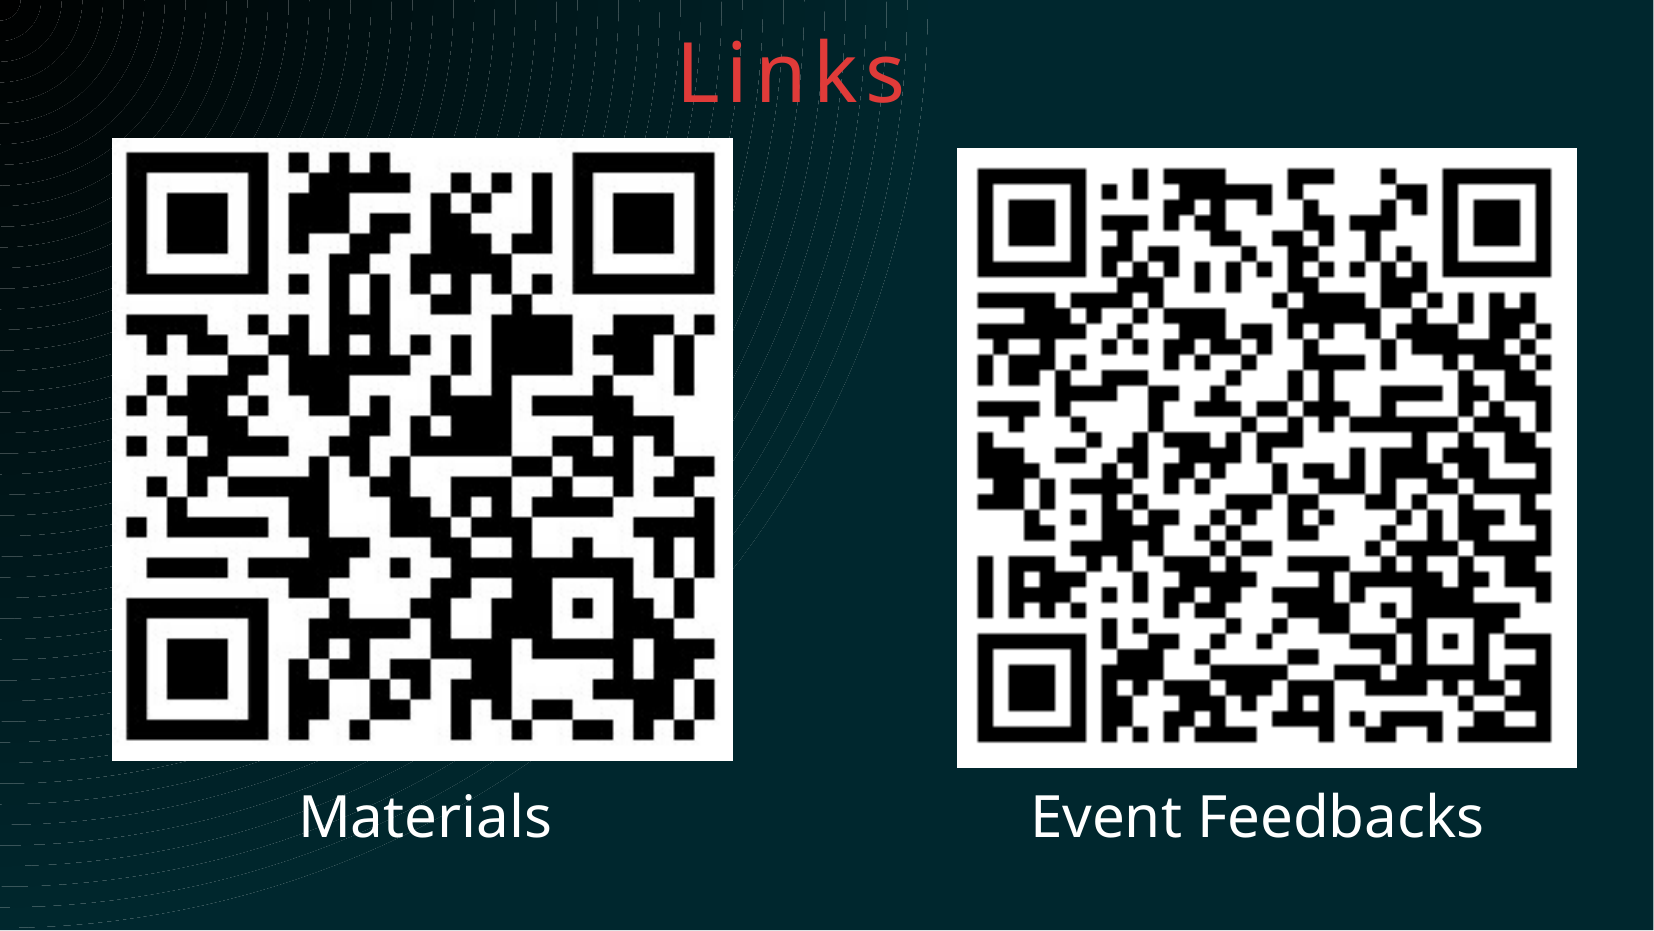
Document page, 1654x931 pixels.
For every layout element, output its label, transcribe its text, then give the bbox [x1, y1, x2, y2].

text_box Event Feedbacks [1015, 768, 1501, 863]
picture [957, 148, 1577, 768]
picture [112, 138, 733, 761]
text_box Links [661, 5, 993, 139]
text_box Materials [283, 767, 579, 863]
